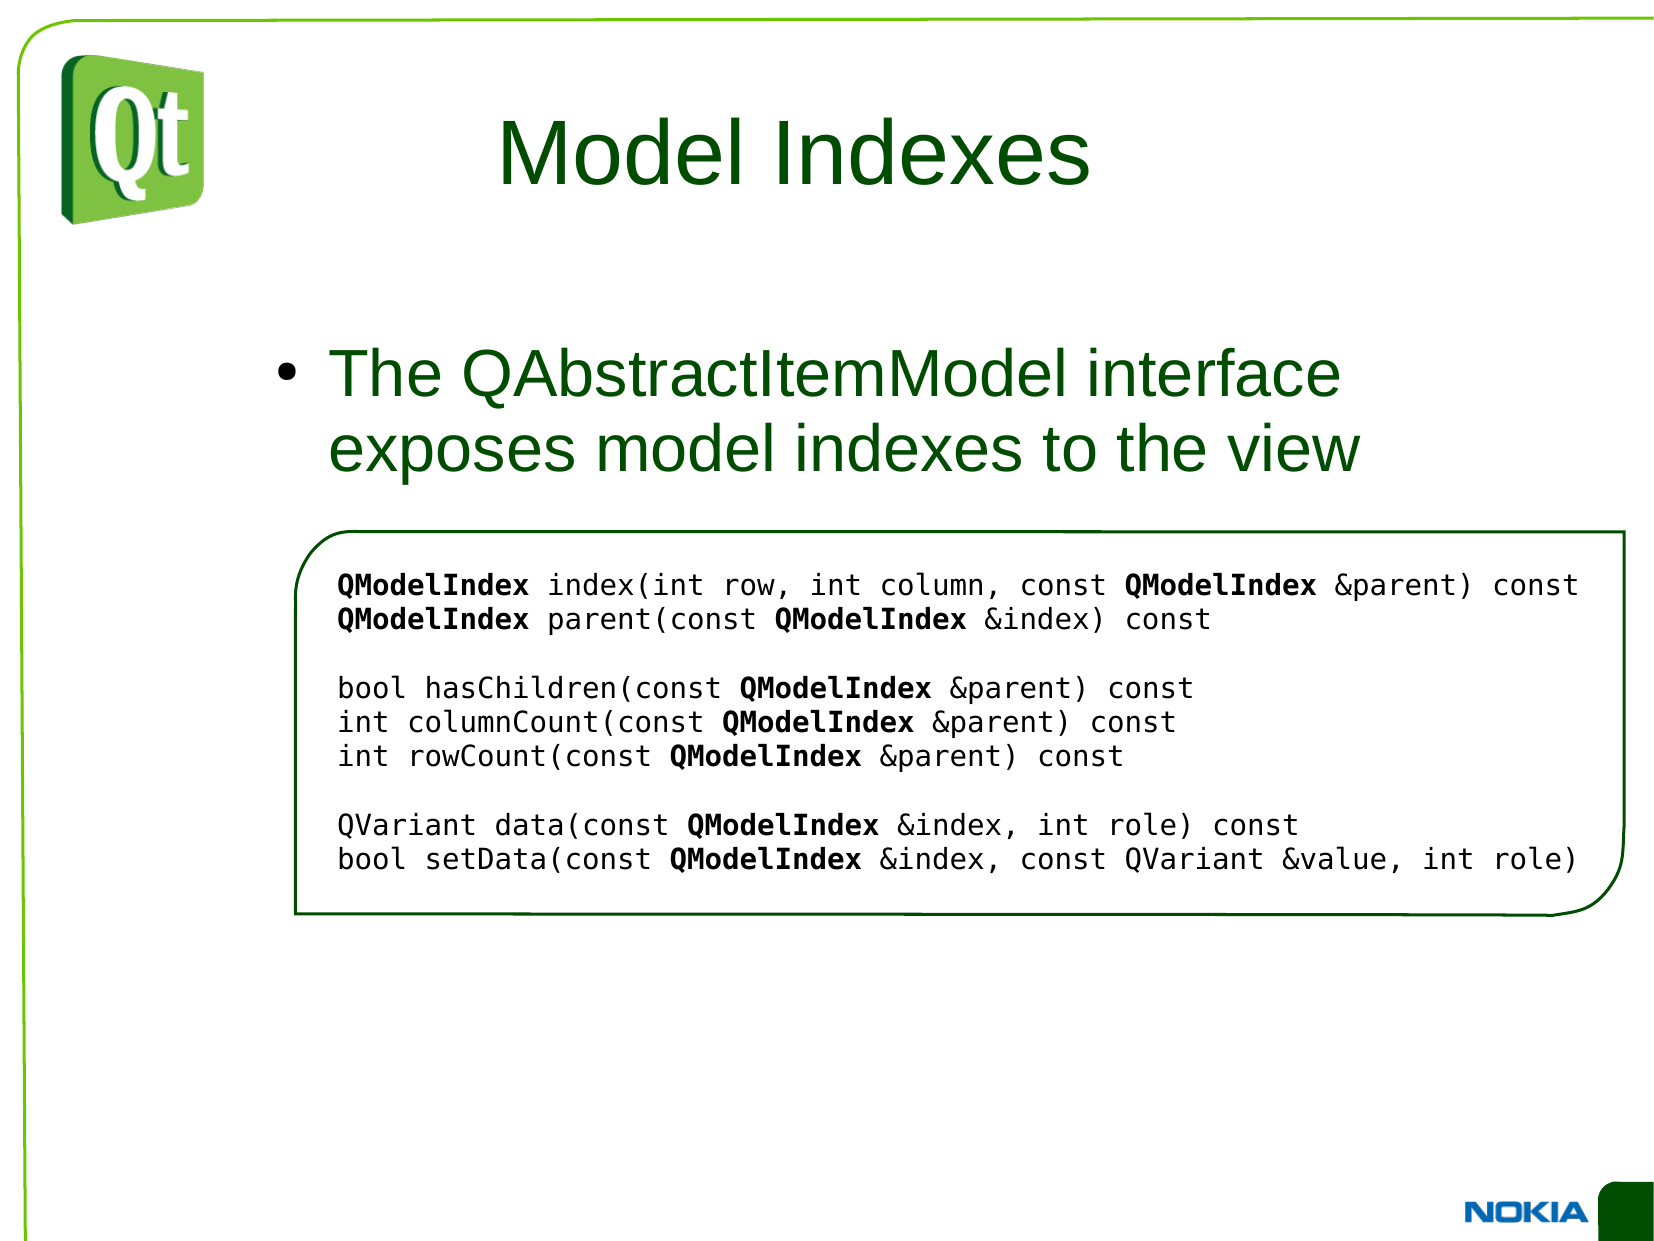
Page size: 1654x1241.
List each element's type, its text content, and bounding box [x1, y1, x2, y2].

title Model Indexes [257, 56, 1333, 250]
text_box QModelIndex index(int row, int column, const QModelIndex &parent) const QModelIndex parent(const QModelIndex &index) const bool hasChildren(const QModelIndex &parent) const int columnCount(const QModelIndex &parent) const int rowCount(const QModelIndex &parent) const QVariant data(const QModelIndex &index, int role) const bool setData(const QModelIndex &index, const QVariant &value, int role) [322, 561, 1600, 882]
list The QAbstractItemModel interface exposes model indexes to the view [297, 533, 1577, 913]
list The QAbstractItemModel interface exposes model indexes to the view [257, 336, 1577, 1141]
picture [1465, 1201, 1589, 1223]
picture [61, 55, 204, 225]
